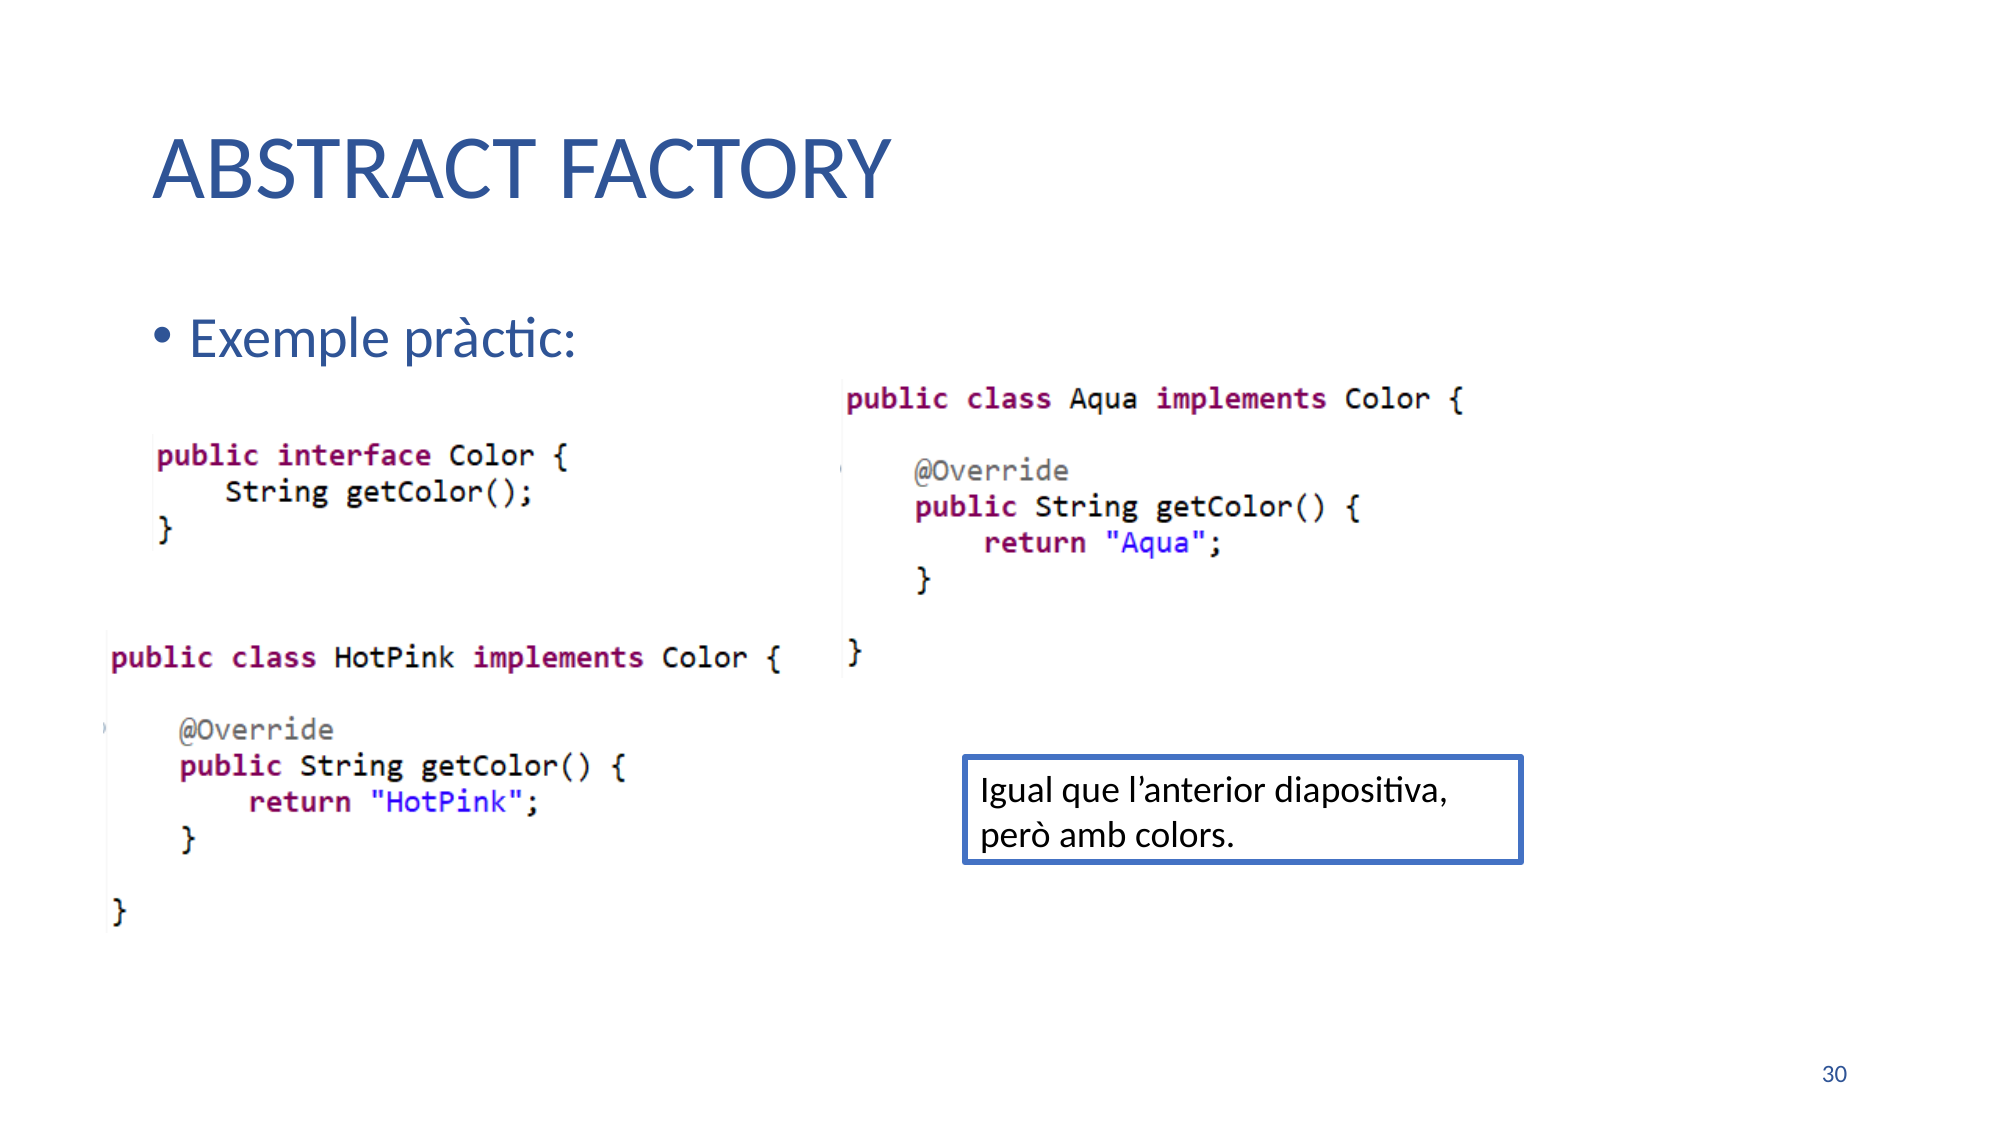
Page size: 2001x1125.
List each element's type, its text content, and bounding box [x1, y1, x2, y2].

title ABSTRACT FACTORY [137, 59, 1863, 278]
list Exemple pràctic: [137, 299, 1863, 1014]
text_box Igual que l’anterior diapositiva, però amb colors. [964, 757, 1522, 863]
picture [103, 630, 786, 933]
picture [152, 434, 576, 551]
slide_number <number> [1412, 1042, 1863, 1103]
picture [840, 379, 1467, 678]
